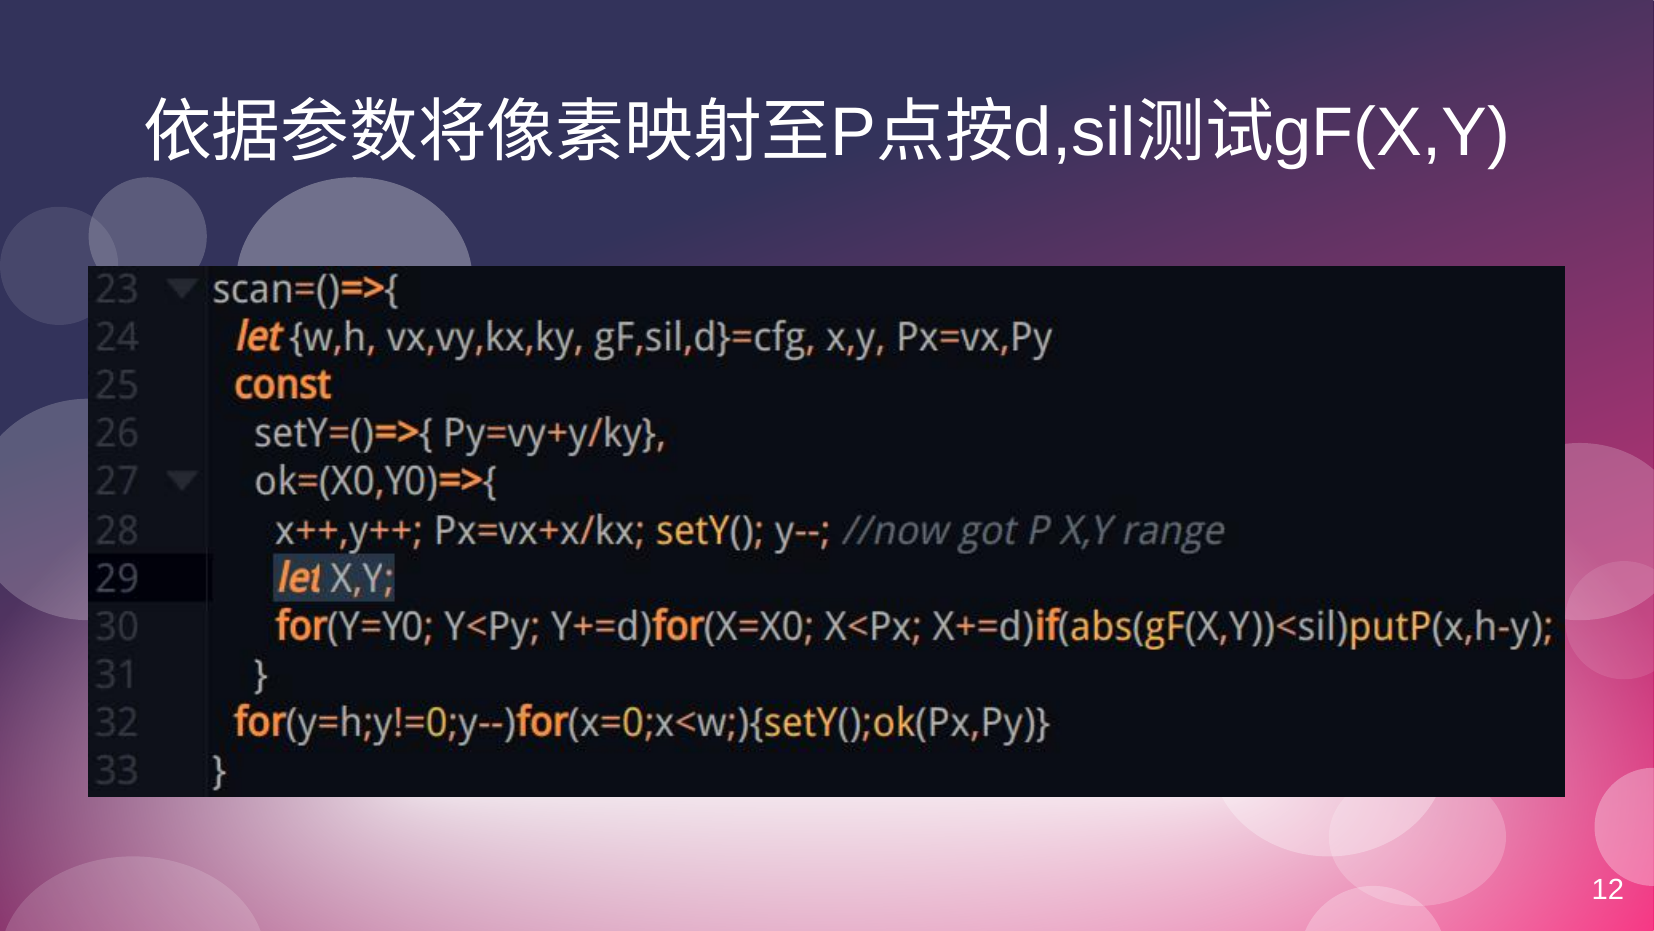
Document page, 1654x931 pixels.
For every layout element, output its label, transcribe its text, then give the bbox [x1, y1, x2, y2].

title 依据参数将像素映射至P点按d,sil测试gF(X,Y) [88, 44, 1565, 207]
picture [88, 266, 1565, 797]
